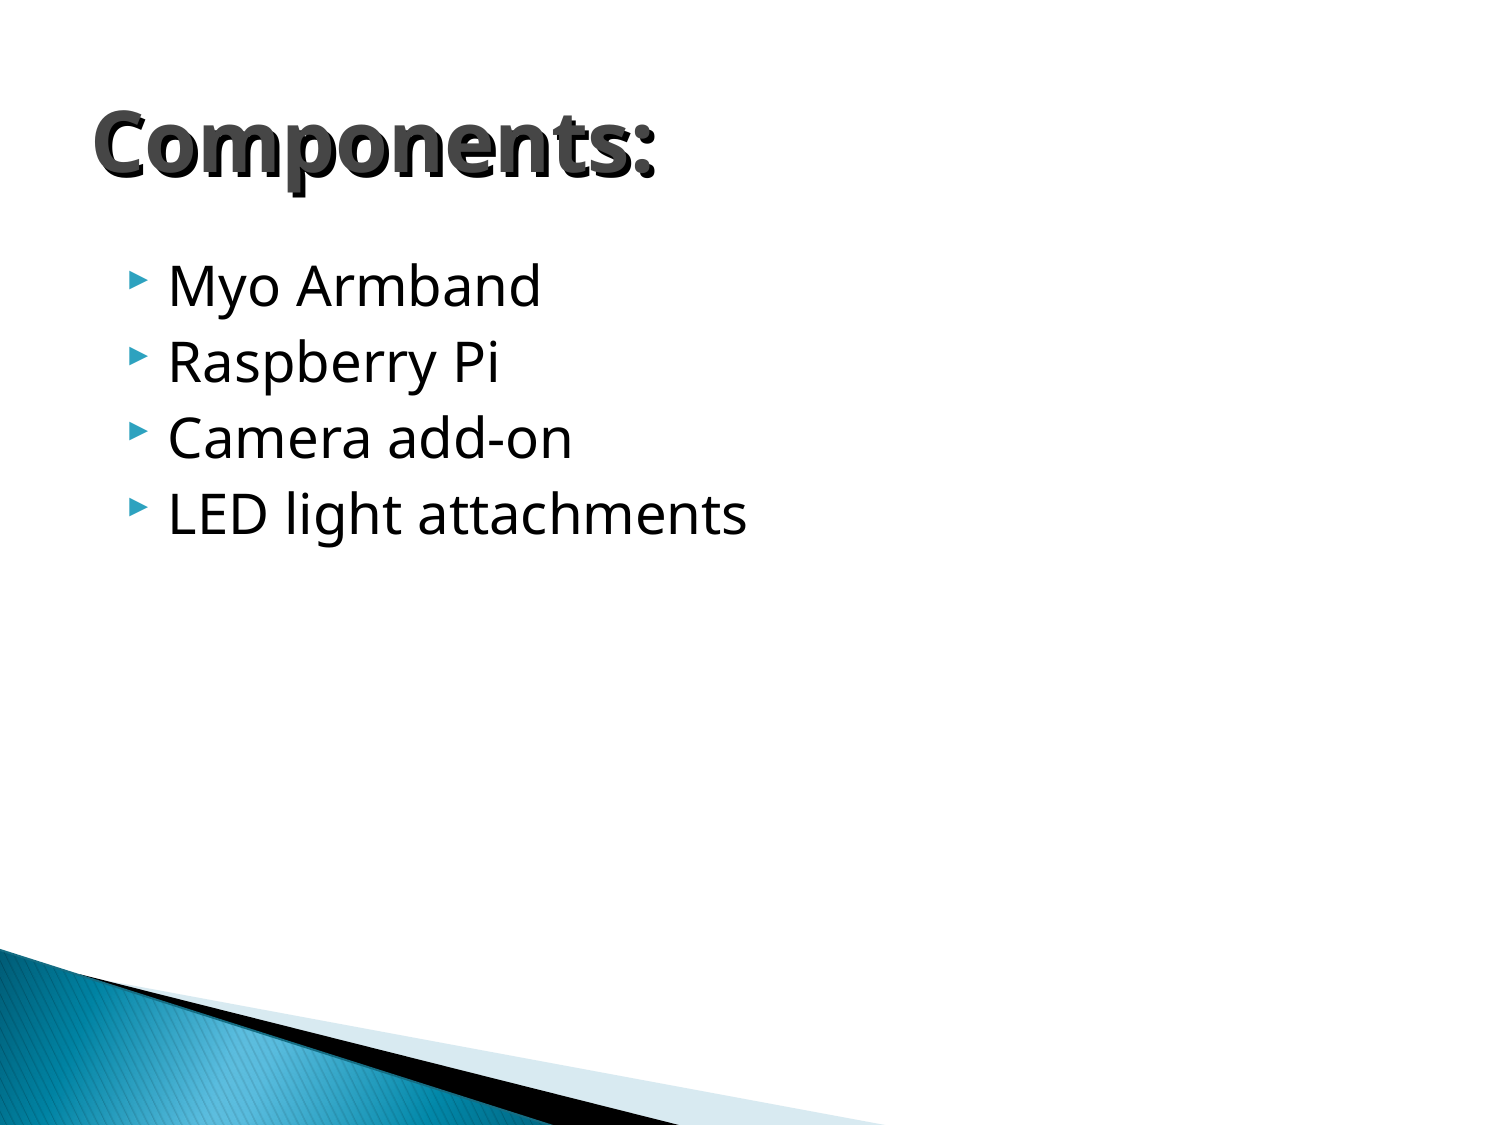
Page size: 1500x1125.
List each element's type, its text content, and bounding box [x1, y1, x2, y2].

list Myo Armband Raspberry Pi Camera add-on LED light attachments [75, 243, 1426, 986]
title Components: [75, 45, 1426, 233]
